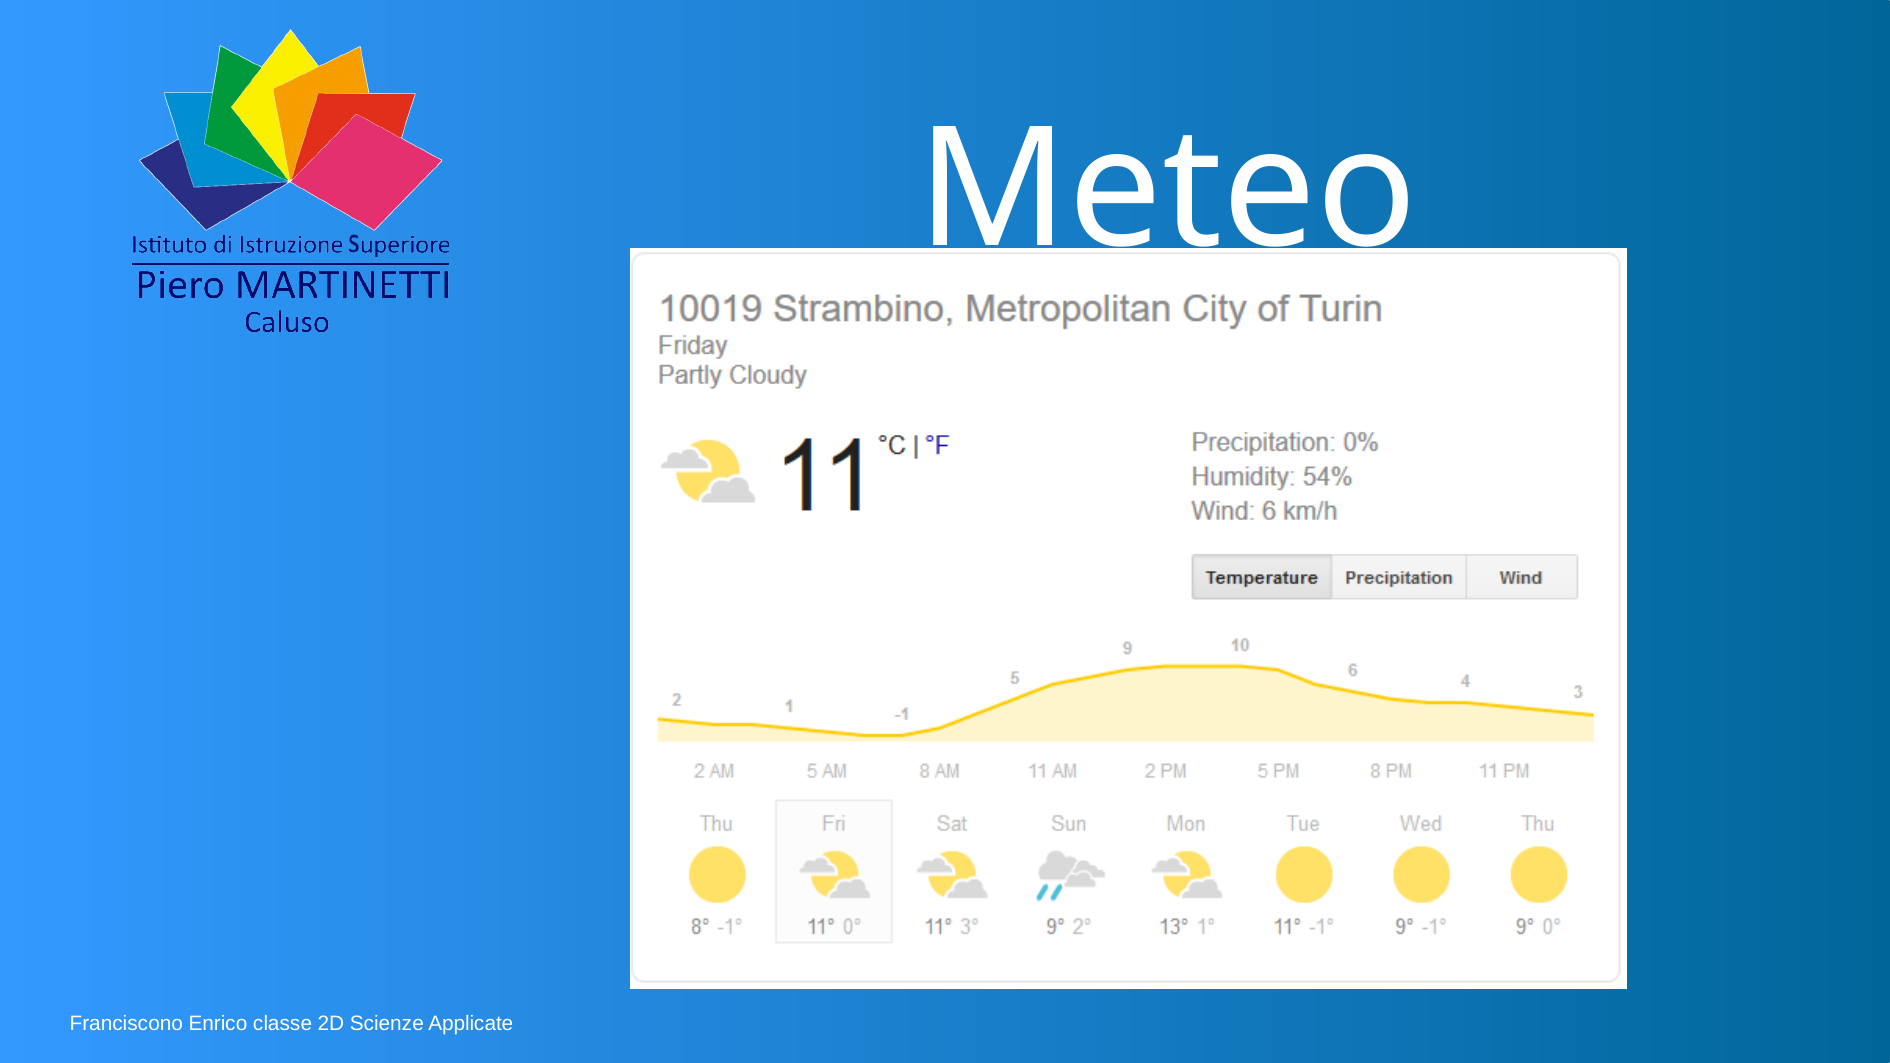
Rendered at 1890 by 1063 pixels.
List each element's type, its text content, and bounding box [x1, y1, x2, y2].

picture [630, 248, 1627, 989]
text_box Meteo [591, 59, 1760, 268]
picture [0, 23, 591, 355]
text_box Franciscono Enrico classe 2D Scienze Applicate [54, 1004, 628, 1063]
